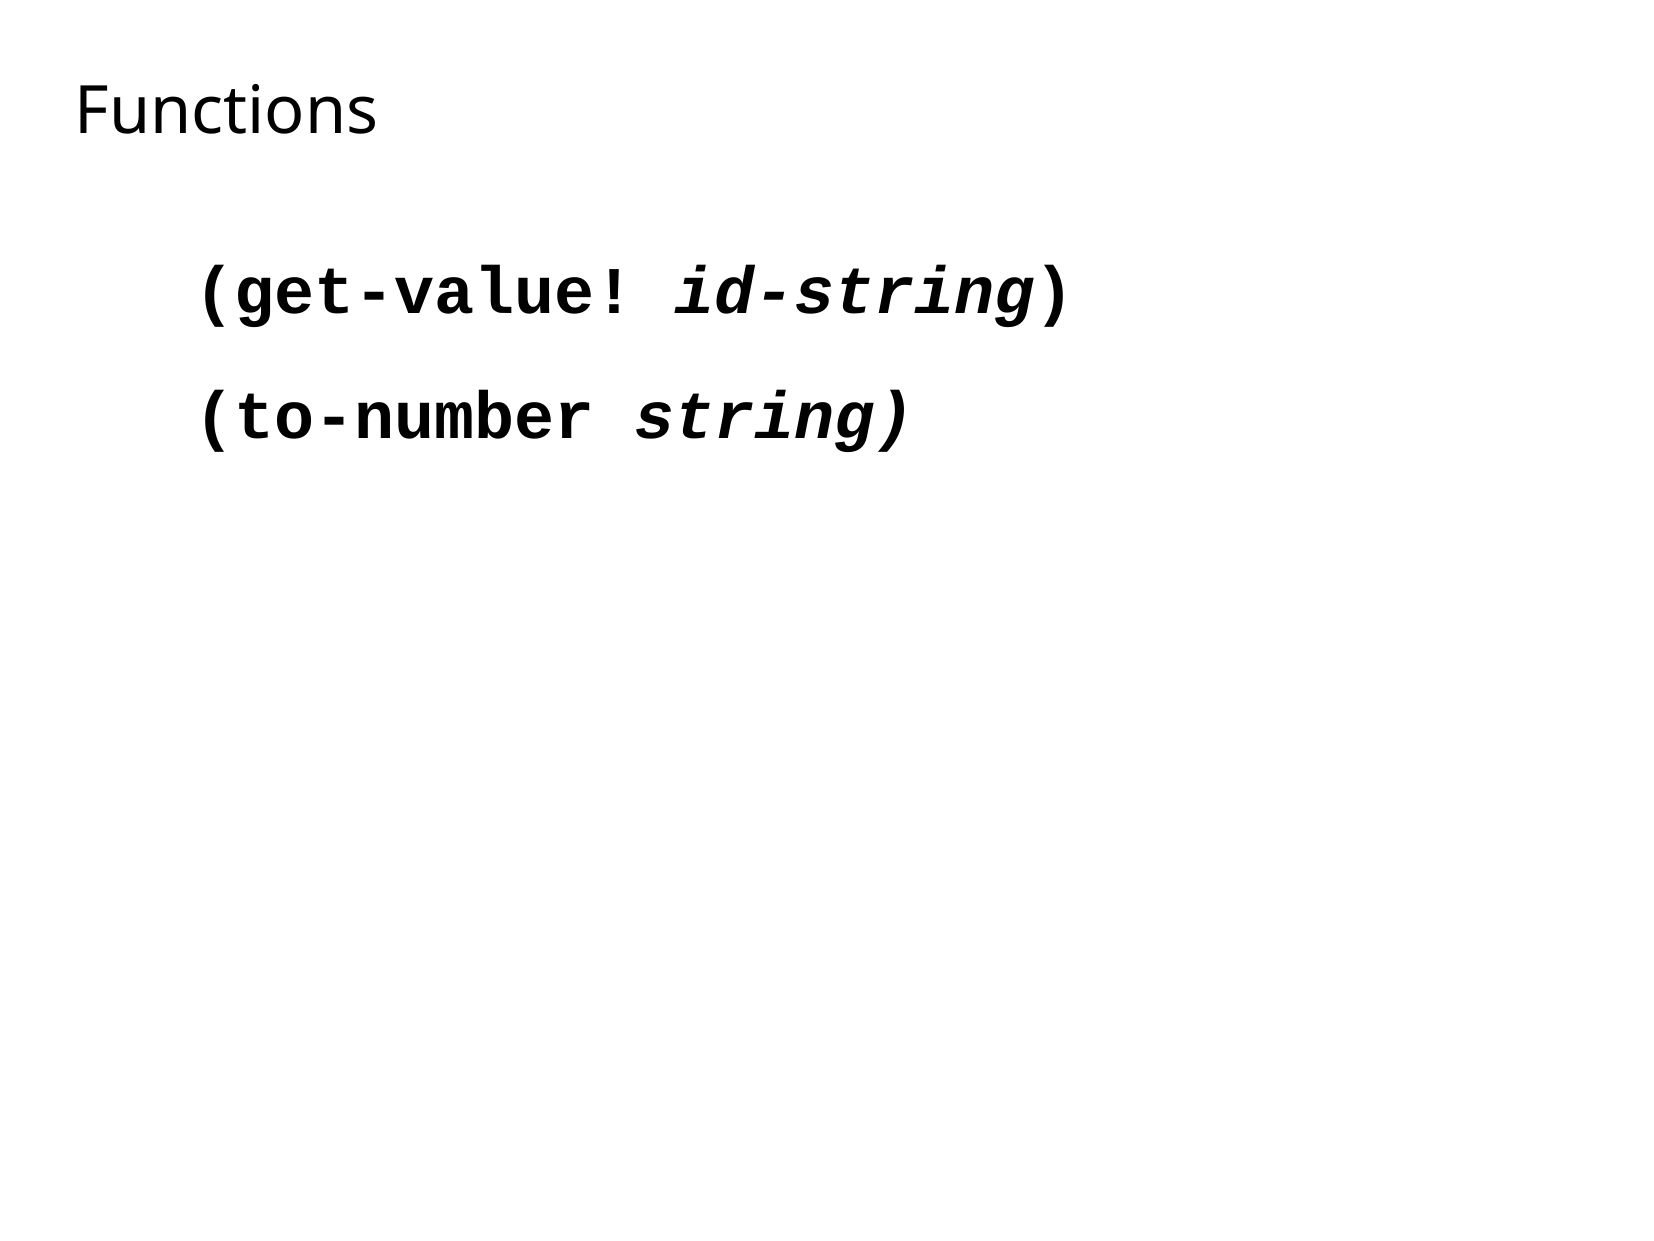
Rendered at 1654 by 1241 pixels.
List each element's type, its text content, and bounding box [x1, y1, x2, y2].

text_box Functions [60, 59, 1575, 169]
text_box (get-value! id-string) (to-number string) [180, 240, 1350, 557]
